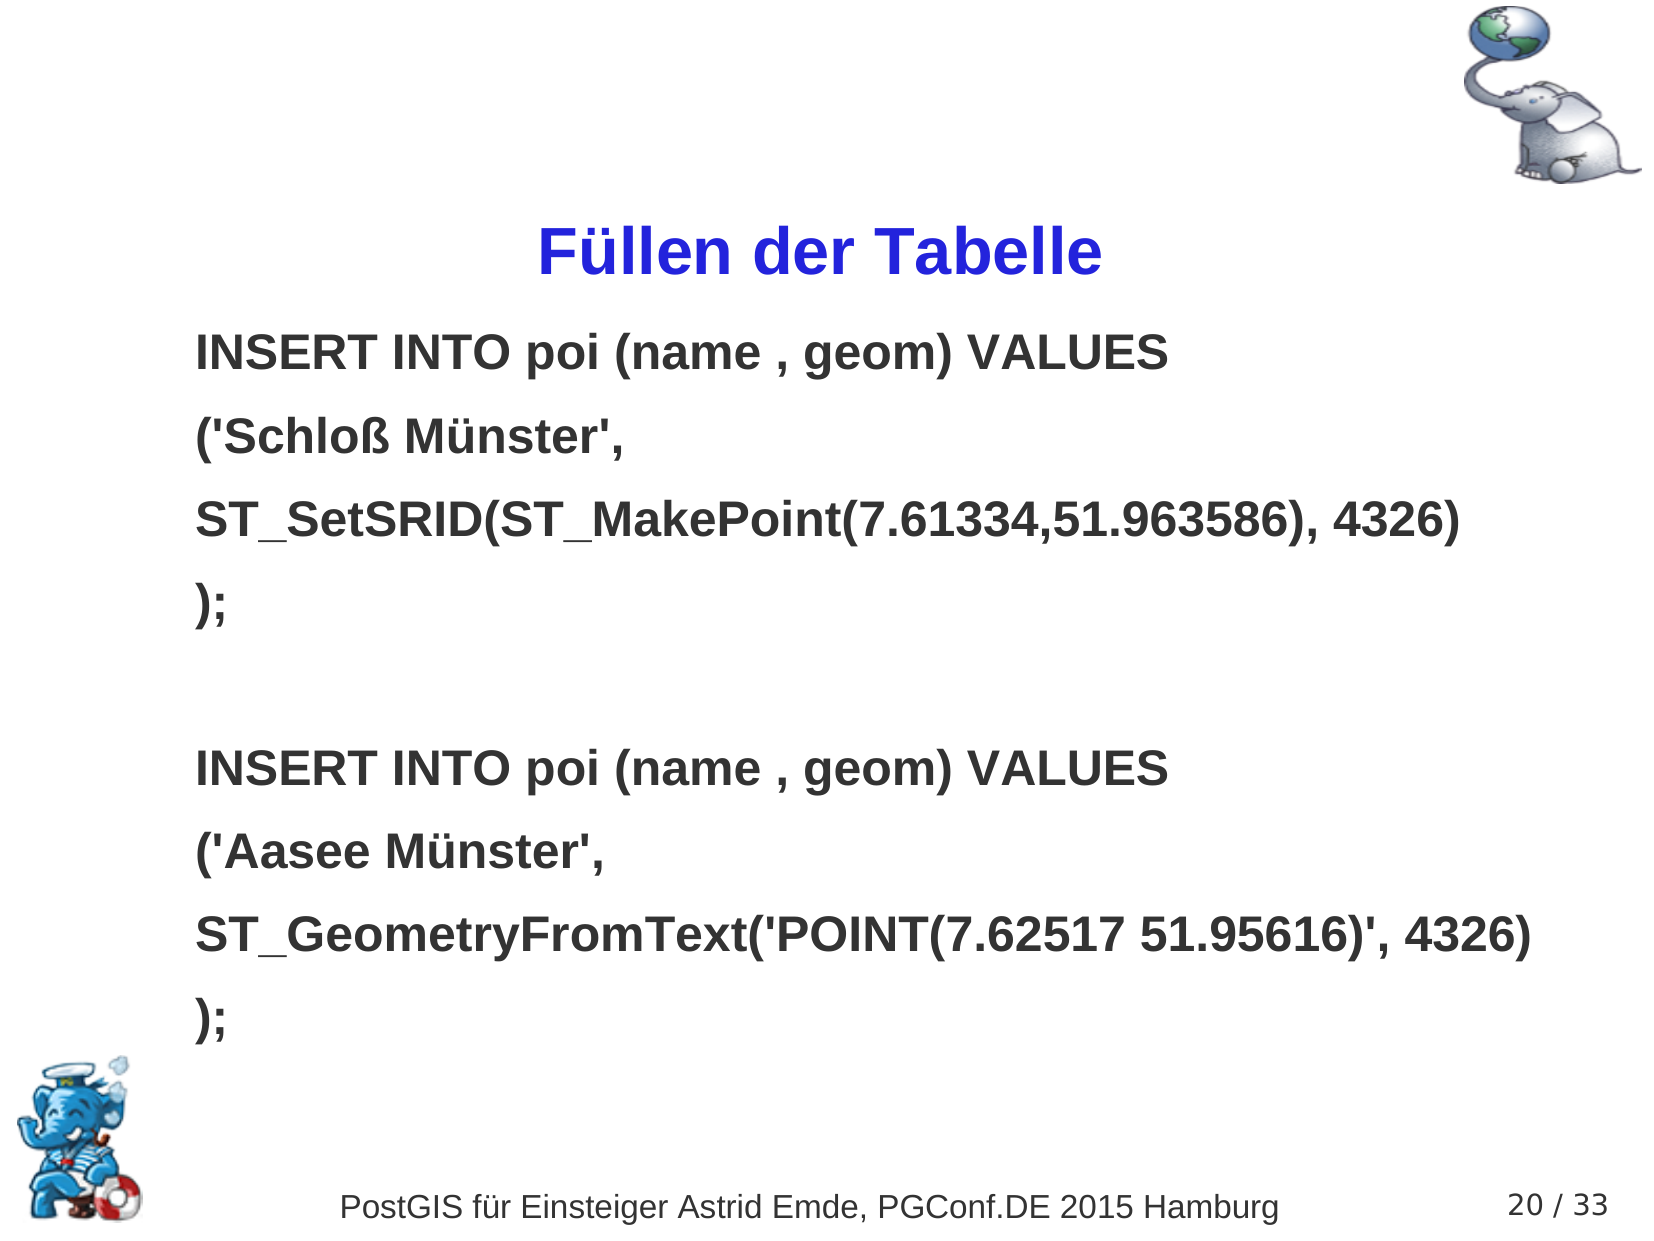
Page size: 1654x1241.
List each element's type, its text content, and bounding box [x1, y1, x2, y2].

title Füllen der Tabelle [76, 177, 1565, 325]
picture [17, 1055, 143, 1223]
list INSERT INTO poi (name , geom) VALUES ('Schloß Münster', ST_SetSRID(ST_MakePoint(7.61334,51.963586), 4326) ); INSERT INTO poi (name , geom) VALUES ('Aasee Münster', ST_GeometryFromText('POINT(7.62517 51.95616)', 4326) ); [194, 324, 1536, 1144]
picture [1464, 6, 1642, 184]
